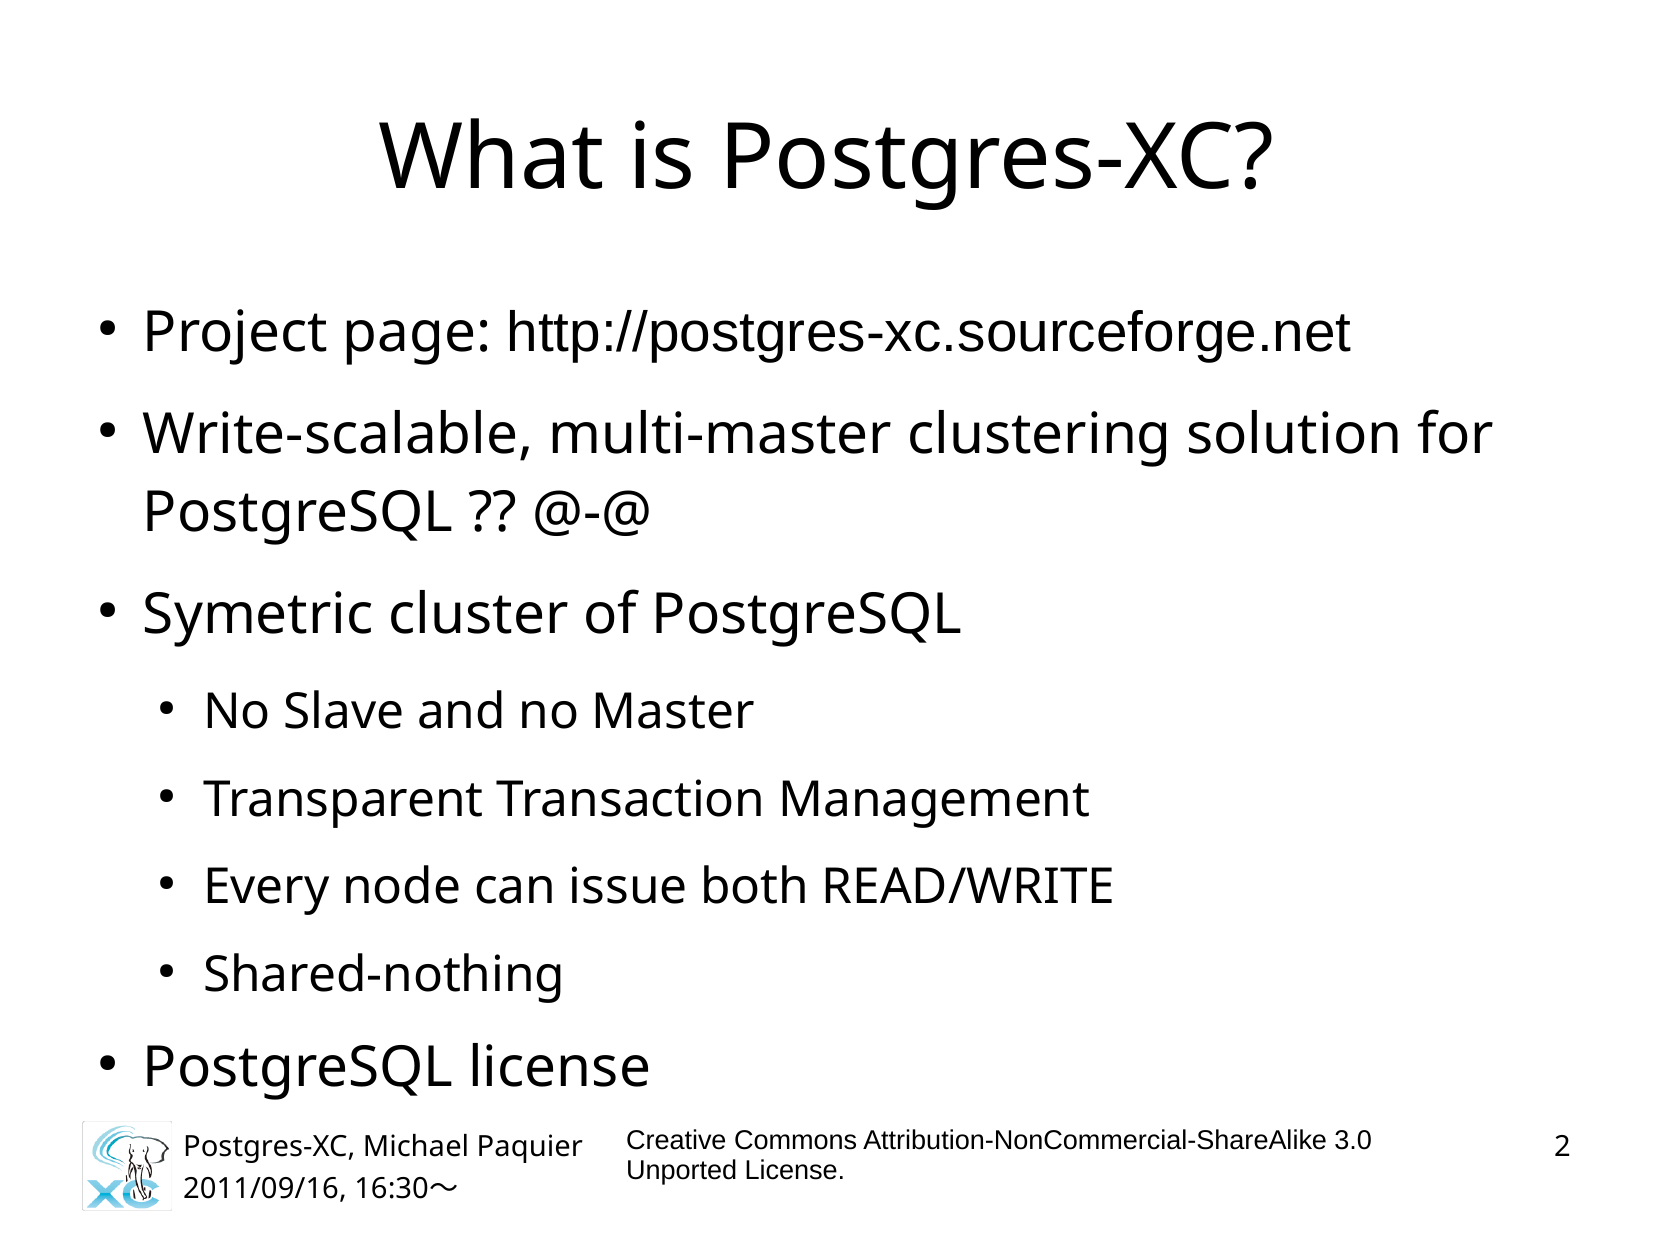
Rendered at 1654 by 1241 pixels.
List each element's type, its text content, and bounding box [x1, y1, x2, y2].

title What is Postgres-XC? [82, 56, 1571, 250]
list Project page: http://postgres-xc.sourceforge.net Write-scalable, multi-master clustering solution for PostgreSQL ?? @-@ Symetric cluster of PostgreSQL No Slave and no Master Transparent Transaction Management Every node can issue both READ/WRITE Shared-nothing PostgreSQL license [82, 290, 1571, 1109]
picture [82, 1121, 172, 1211]
